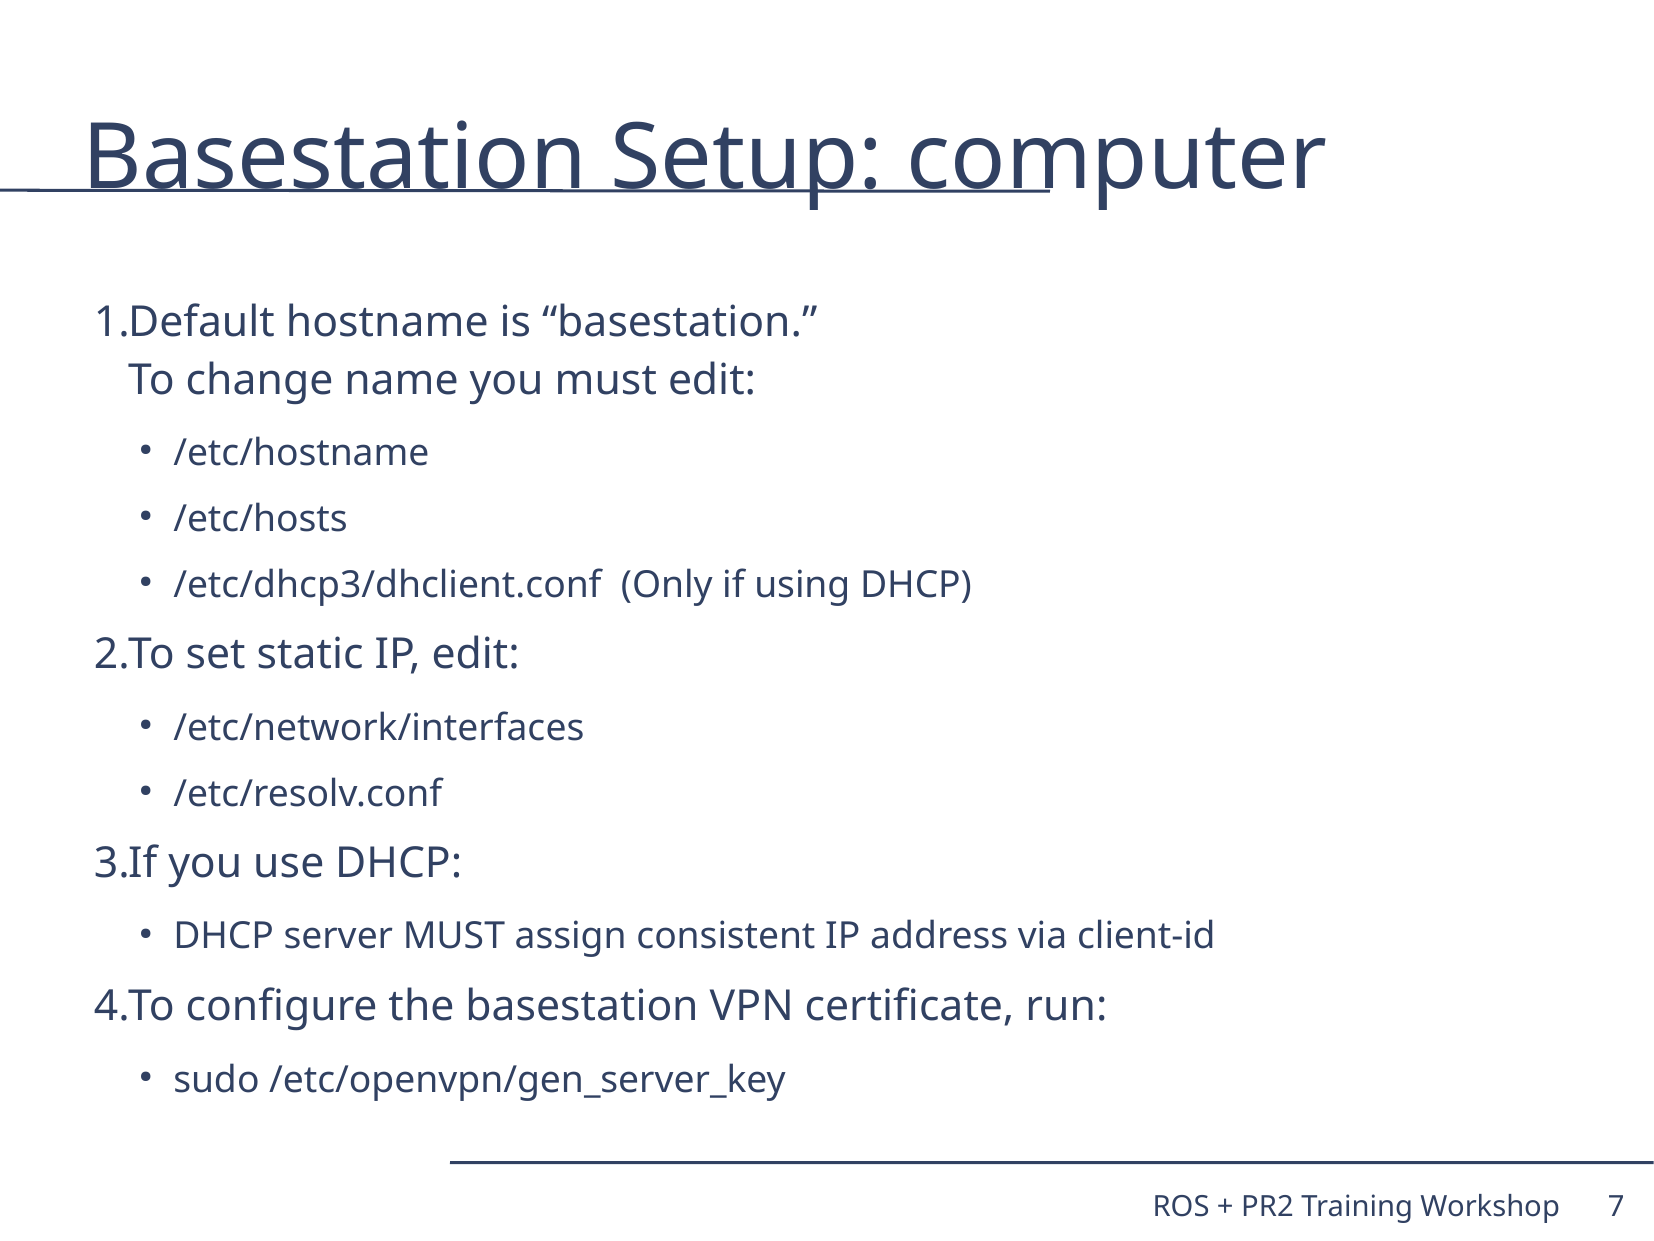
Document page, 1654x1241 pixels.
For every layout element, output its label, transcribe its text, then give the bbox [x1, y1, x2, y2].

list Default hostname is “basestation.” To change name you must edit: /etc/hostname /etc/hosts /etc/dhcp3/dhclient.conf (Only if using DHCP) To set static IP, edit: /etc/network/interfaces /etc/resolv.conf If you use DHCP: DHCP server MUST assign consistent IP address via client-id To configure the basestation VPN certificate, run: sudo /etc/openvpn/gen_server_key [82, 290, 1571, 1109]
title Basestation Setup: computer [82, 49, 1571, 257]
